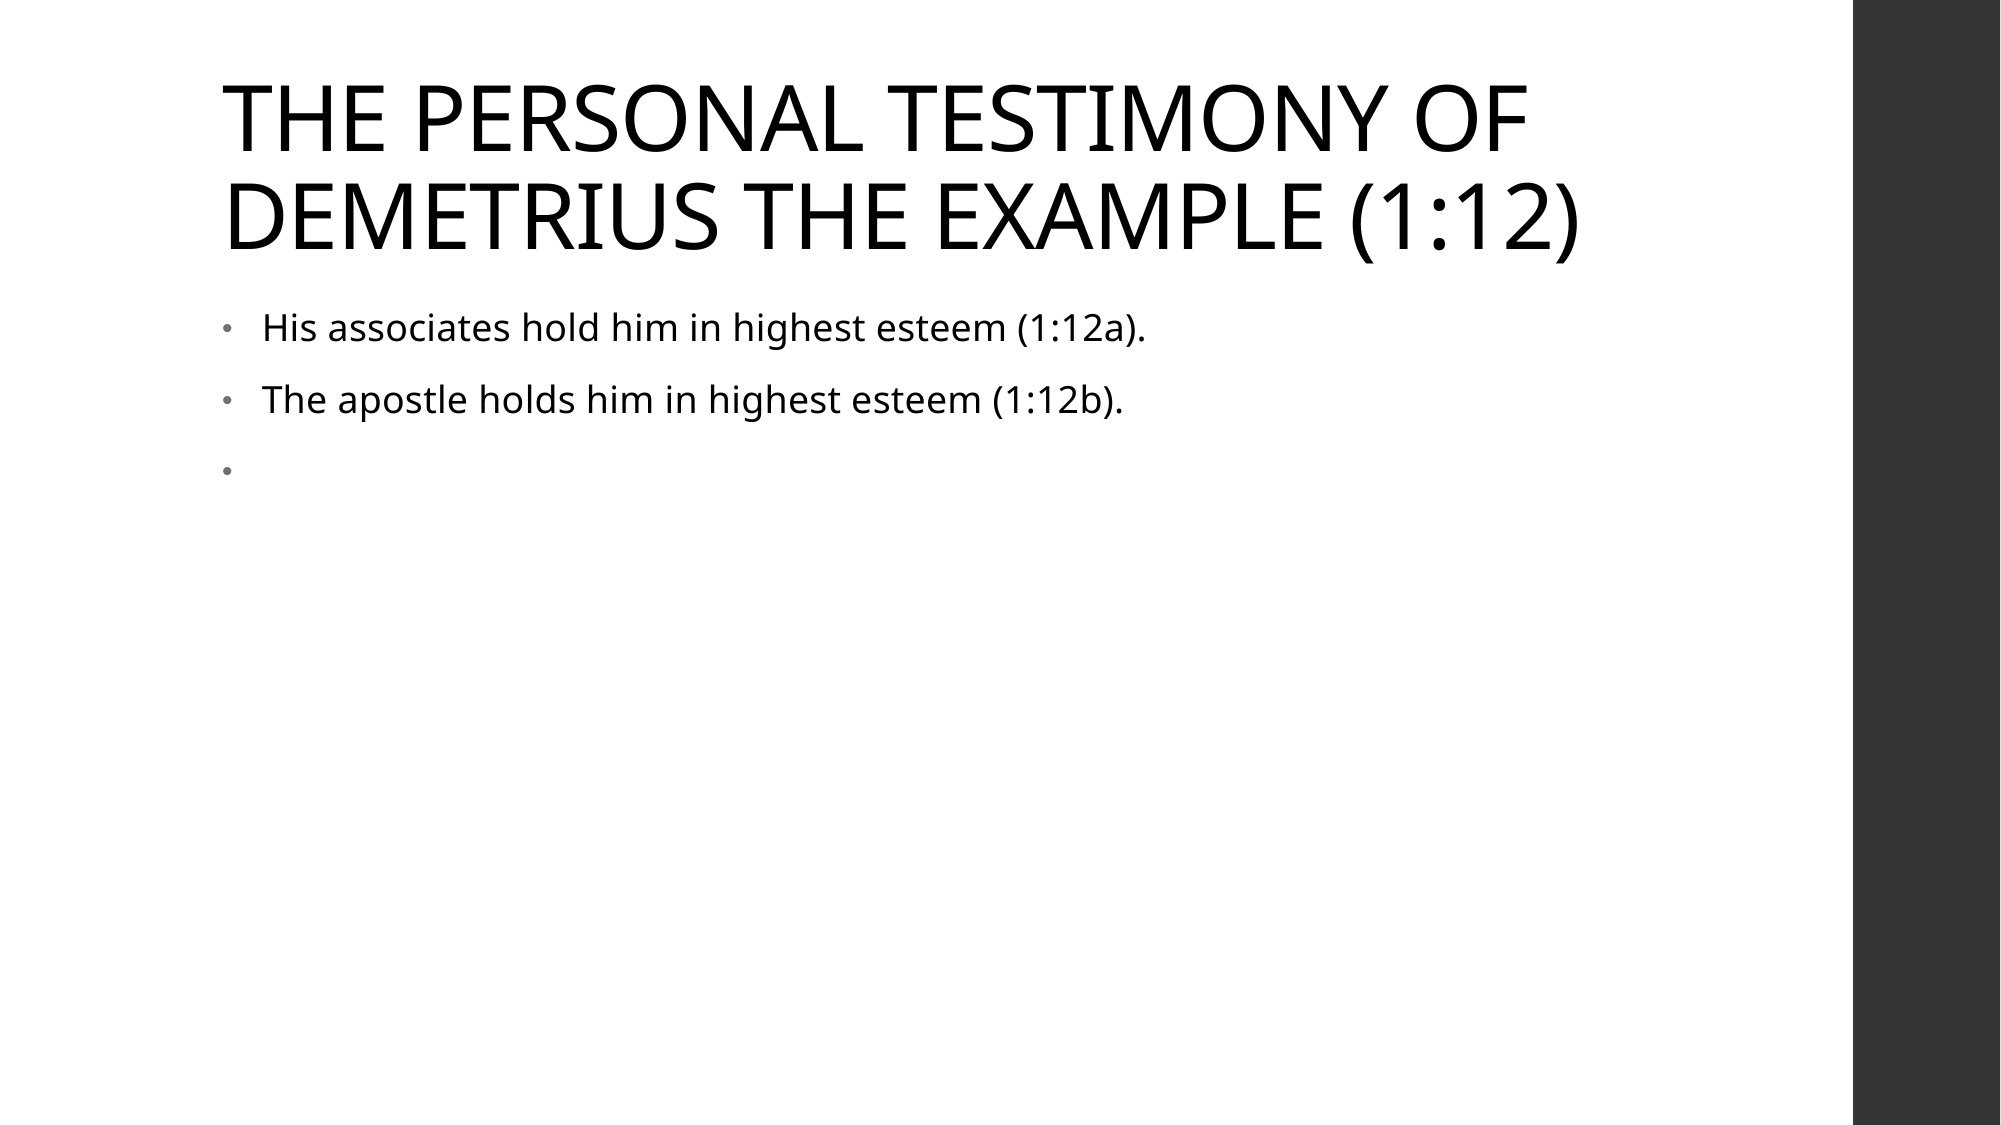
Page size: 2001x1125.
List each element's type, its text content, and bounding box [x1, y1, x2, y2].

list His associates hold him in highest esteem (1:12a). The apostle holds him in highest esteem (1:12b). [206, 299, 1617, 1014]
title THE PERSONAL TESTIMONY OF DEMETRIUS THE EXAMPLE (1:12) [206, 60, 1797, 278]
